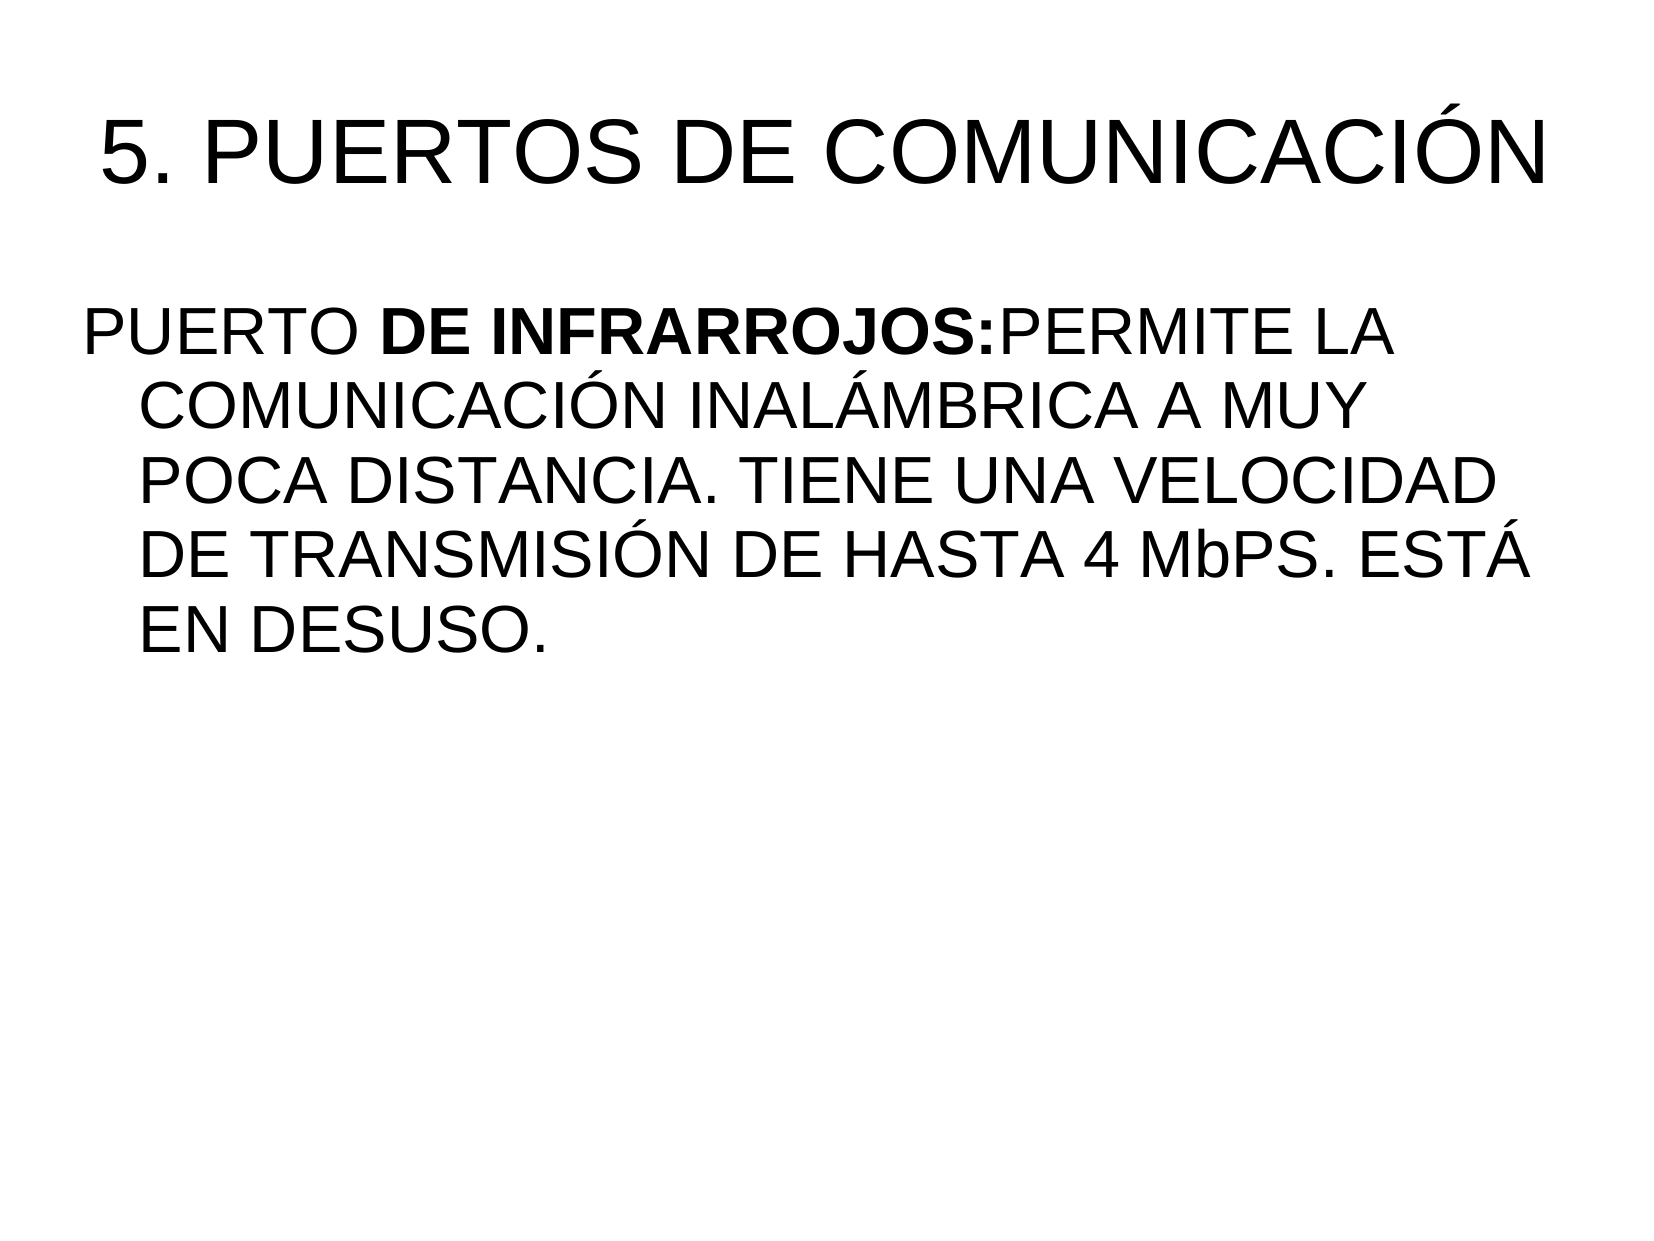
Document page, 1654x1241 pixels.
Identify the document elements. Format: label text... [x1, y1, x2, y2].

title 5. PUERTOS DE COMUNICACIÓN [82, 49, 1571, 257]
list PUERTO DE INFRARROJOS:PERMITE LA COMUNICACIÓN INALÁMBRICA A MUY POCA DISTANCIA. TIENE UNA VELOCIDAD DE TRANSMISIÓN DE HASTA 4 MbPS. ESTÁ EN DESUSO. [82, 290, 1571, 1109]
